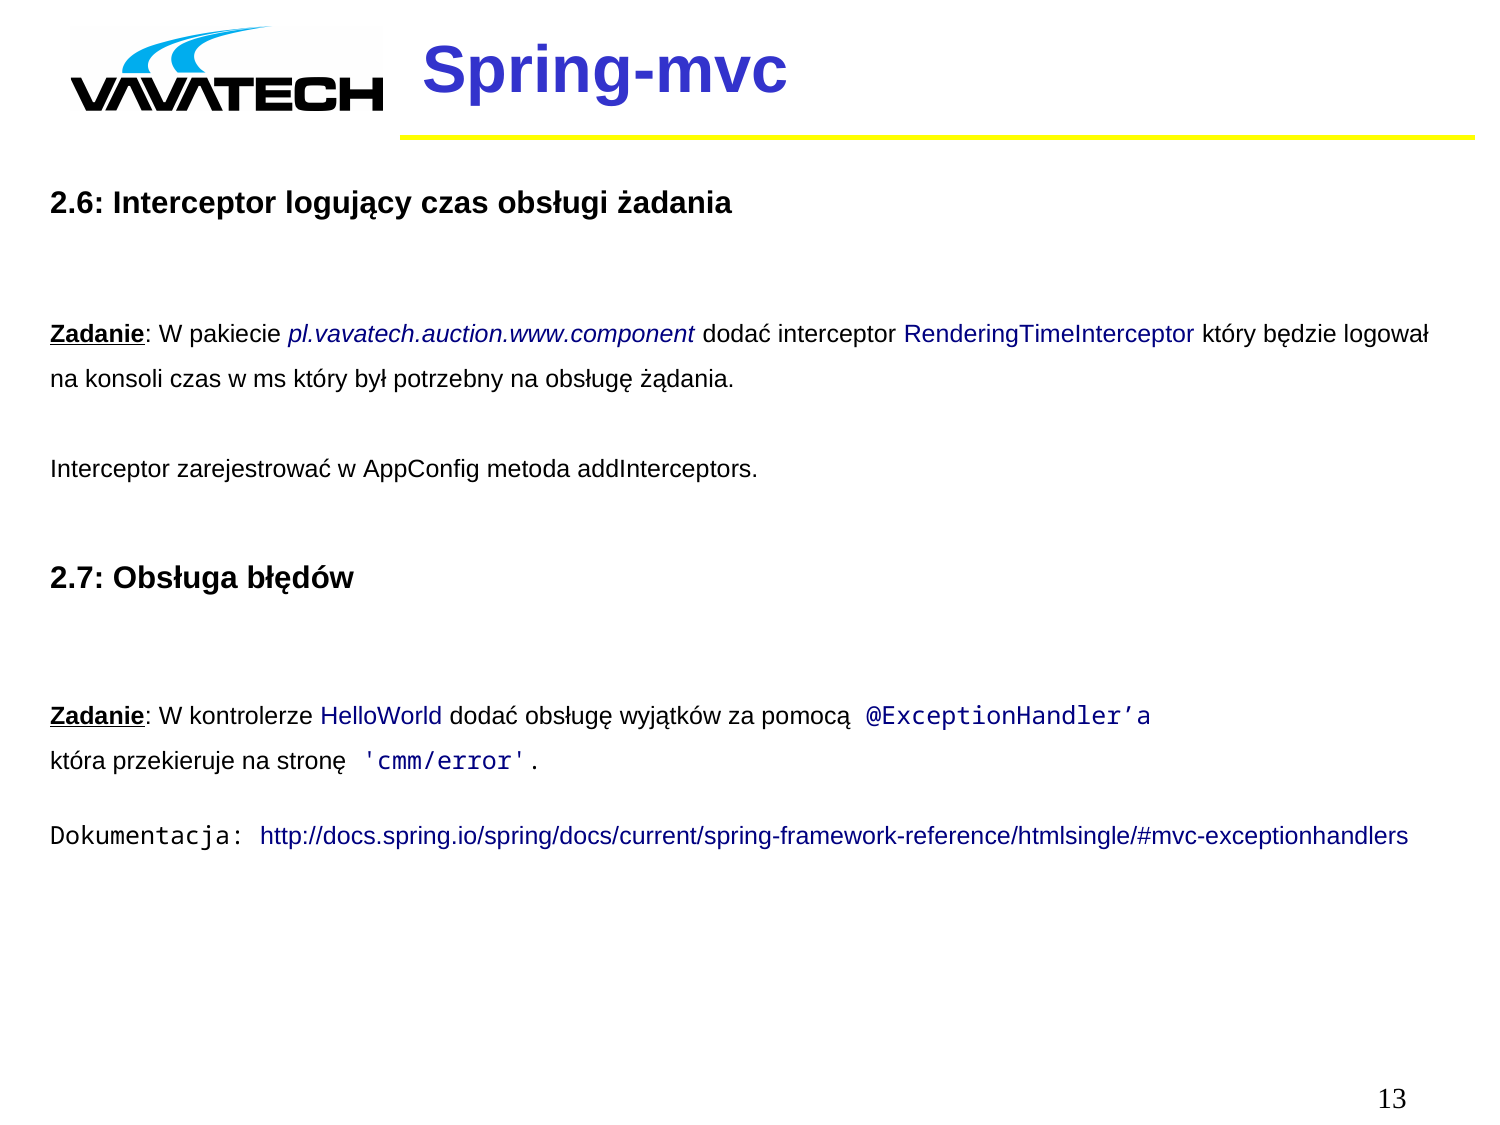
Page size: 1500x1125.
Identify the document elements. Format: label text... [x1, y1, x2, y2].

text_box 2.6: Interceptor logujący czas obsługi żadania Zadanie: W pakiecie pl.vavatech.auction.www.component dodać interceptor RenderingTimeInterceptor który będzie logował na konsoli czas w ms który był potrzebny na obsługę żądania. Interceptor zarejestrować w AppConfig metoda addInterceptors. 2.7: Obsługa błędów Zadanie: W kontrolerze HelloWorld dodać obsługę wyjątków za pomocą @ExceptionHandler’a która przekieruje na stronę 'cmm/error'. Dokumentacja: http://docs.spring.io/spring/docs/current/spring-framework-reference/htmlsingle/#mvc-exceptionhandlers [35, 175, 1477, 1125]
picture [70, 26, 383, 111]
title Spring-mvc [407, 0, 1479, 157]
